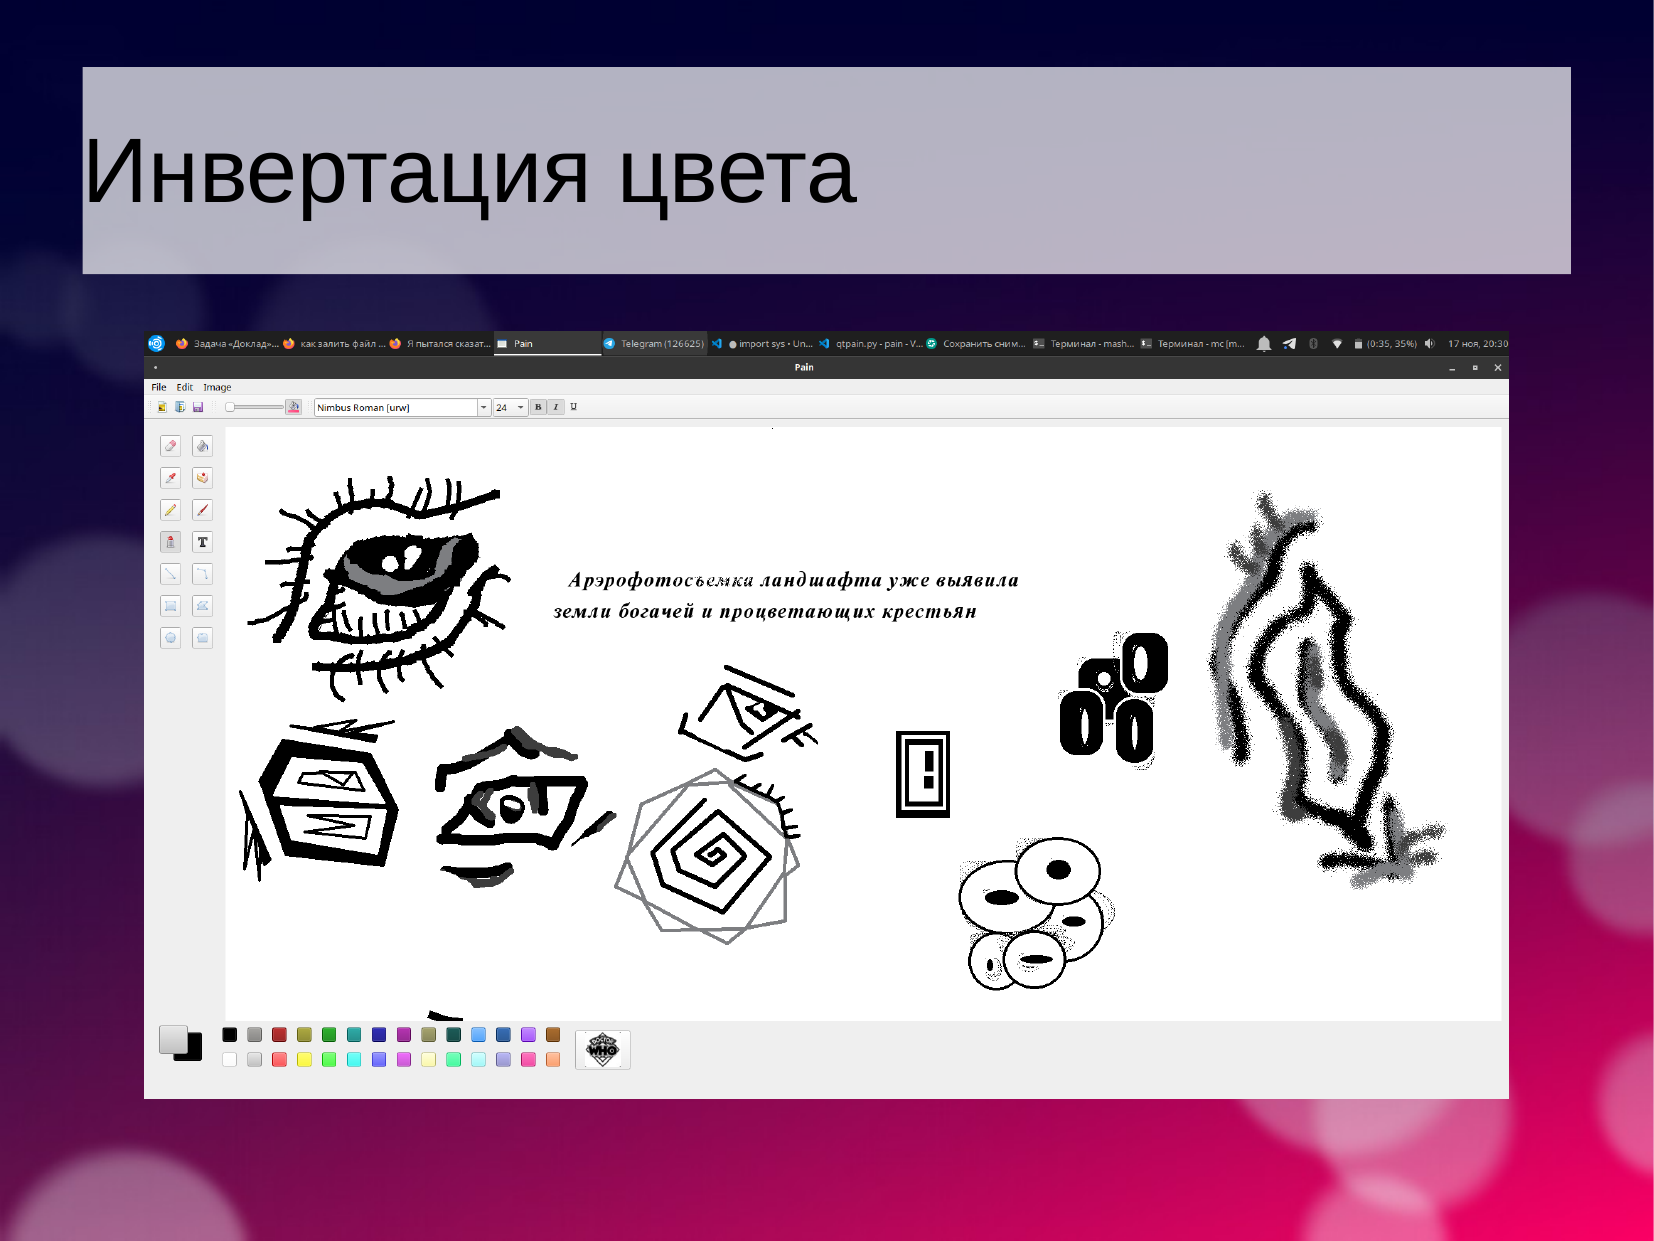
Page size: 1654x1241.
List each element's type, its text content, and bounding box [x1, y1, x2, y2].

title Инвертация цвета [82, 67, 1571, 275]
picture [0, 0, 1654, 1241]
